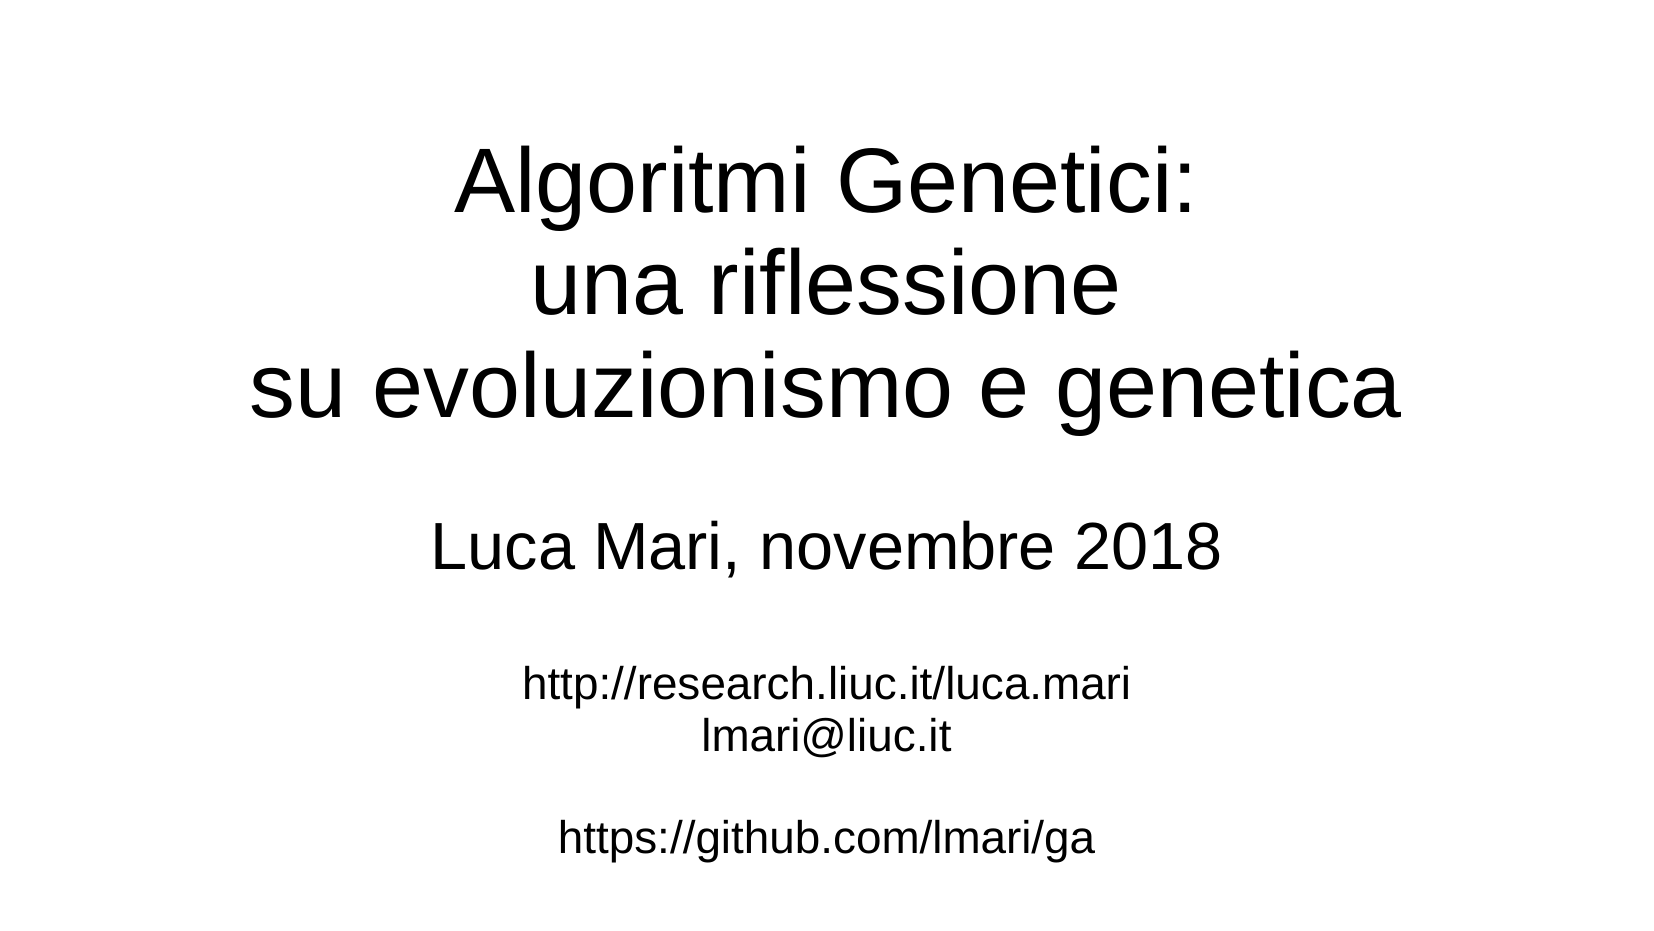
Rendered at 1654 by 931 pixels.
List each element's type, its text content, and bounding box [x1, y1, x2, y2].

title Algoritmi Genetici: una riflessione su evoluzionismo e genetica [82, 90, 1571, 475]
subtitle Luca Mari, novembre 2018 http://research.liuc.it/luca.mari lmari@liuc.it https://github.com/lmari/ga [82, 508, 1571, 864]
